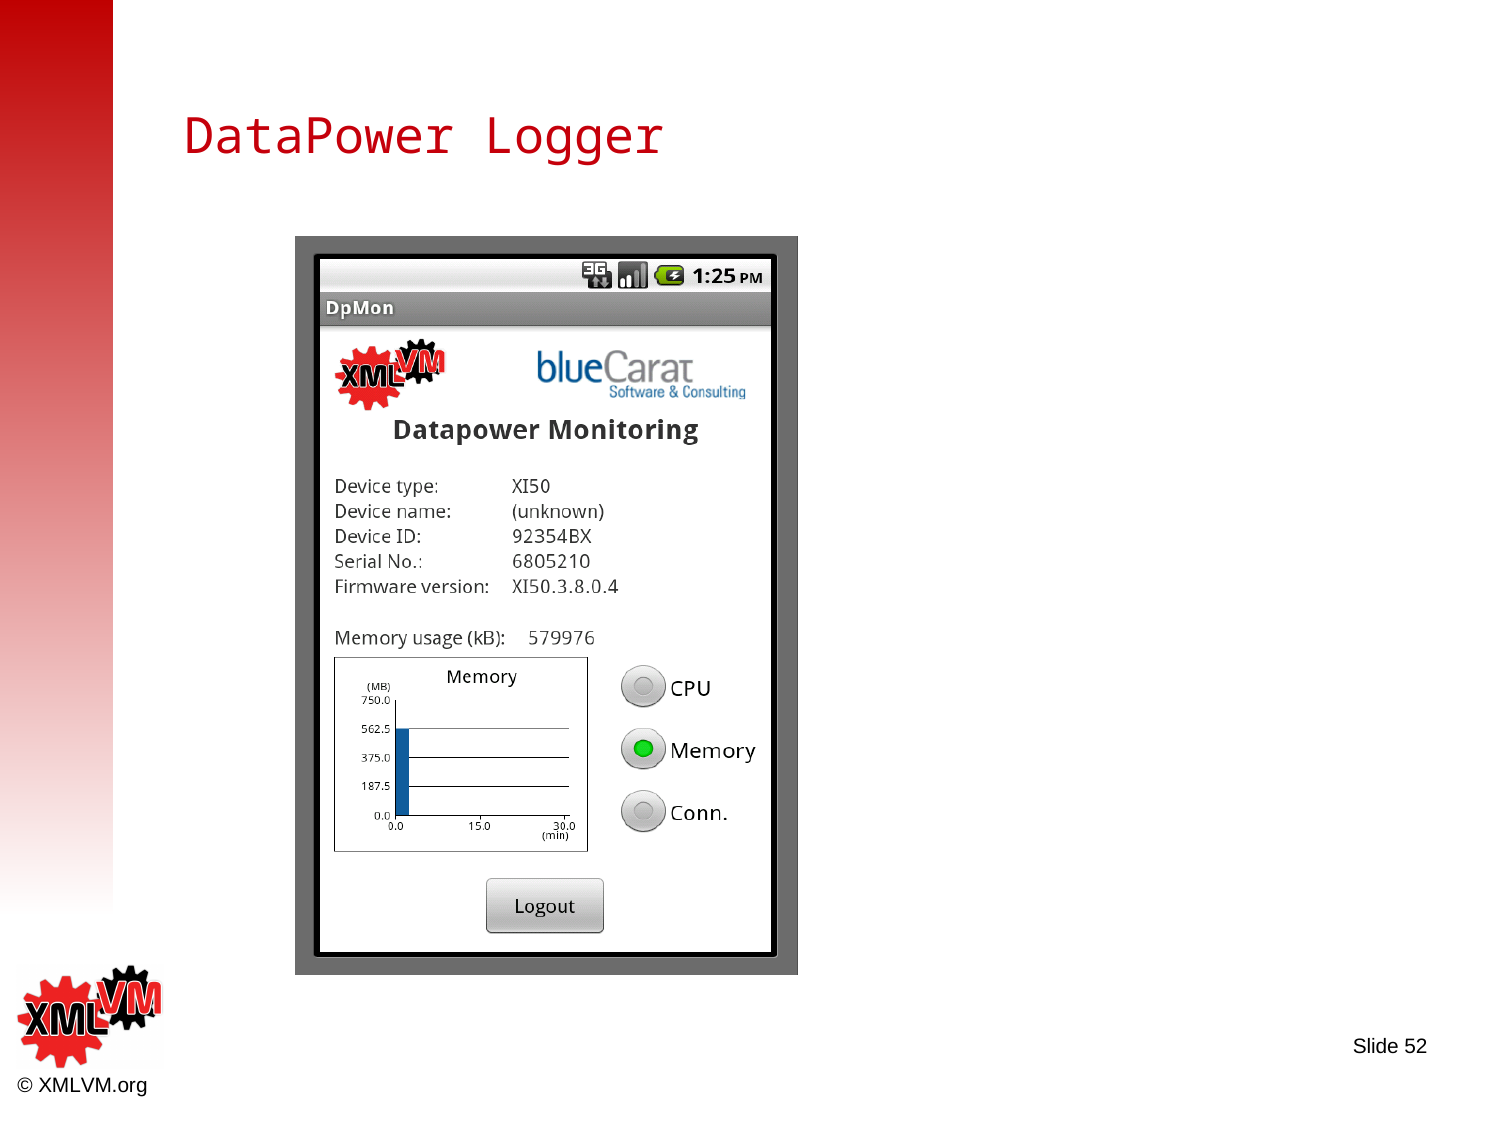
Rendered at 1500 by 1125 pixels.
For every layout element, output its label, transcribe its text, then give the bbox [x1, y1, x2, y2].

title DataPower Logger [170, 67, 1447, 207]
picture [16, 964, 164, 1069]
picture [295, 236, 798, 975]
